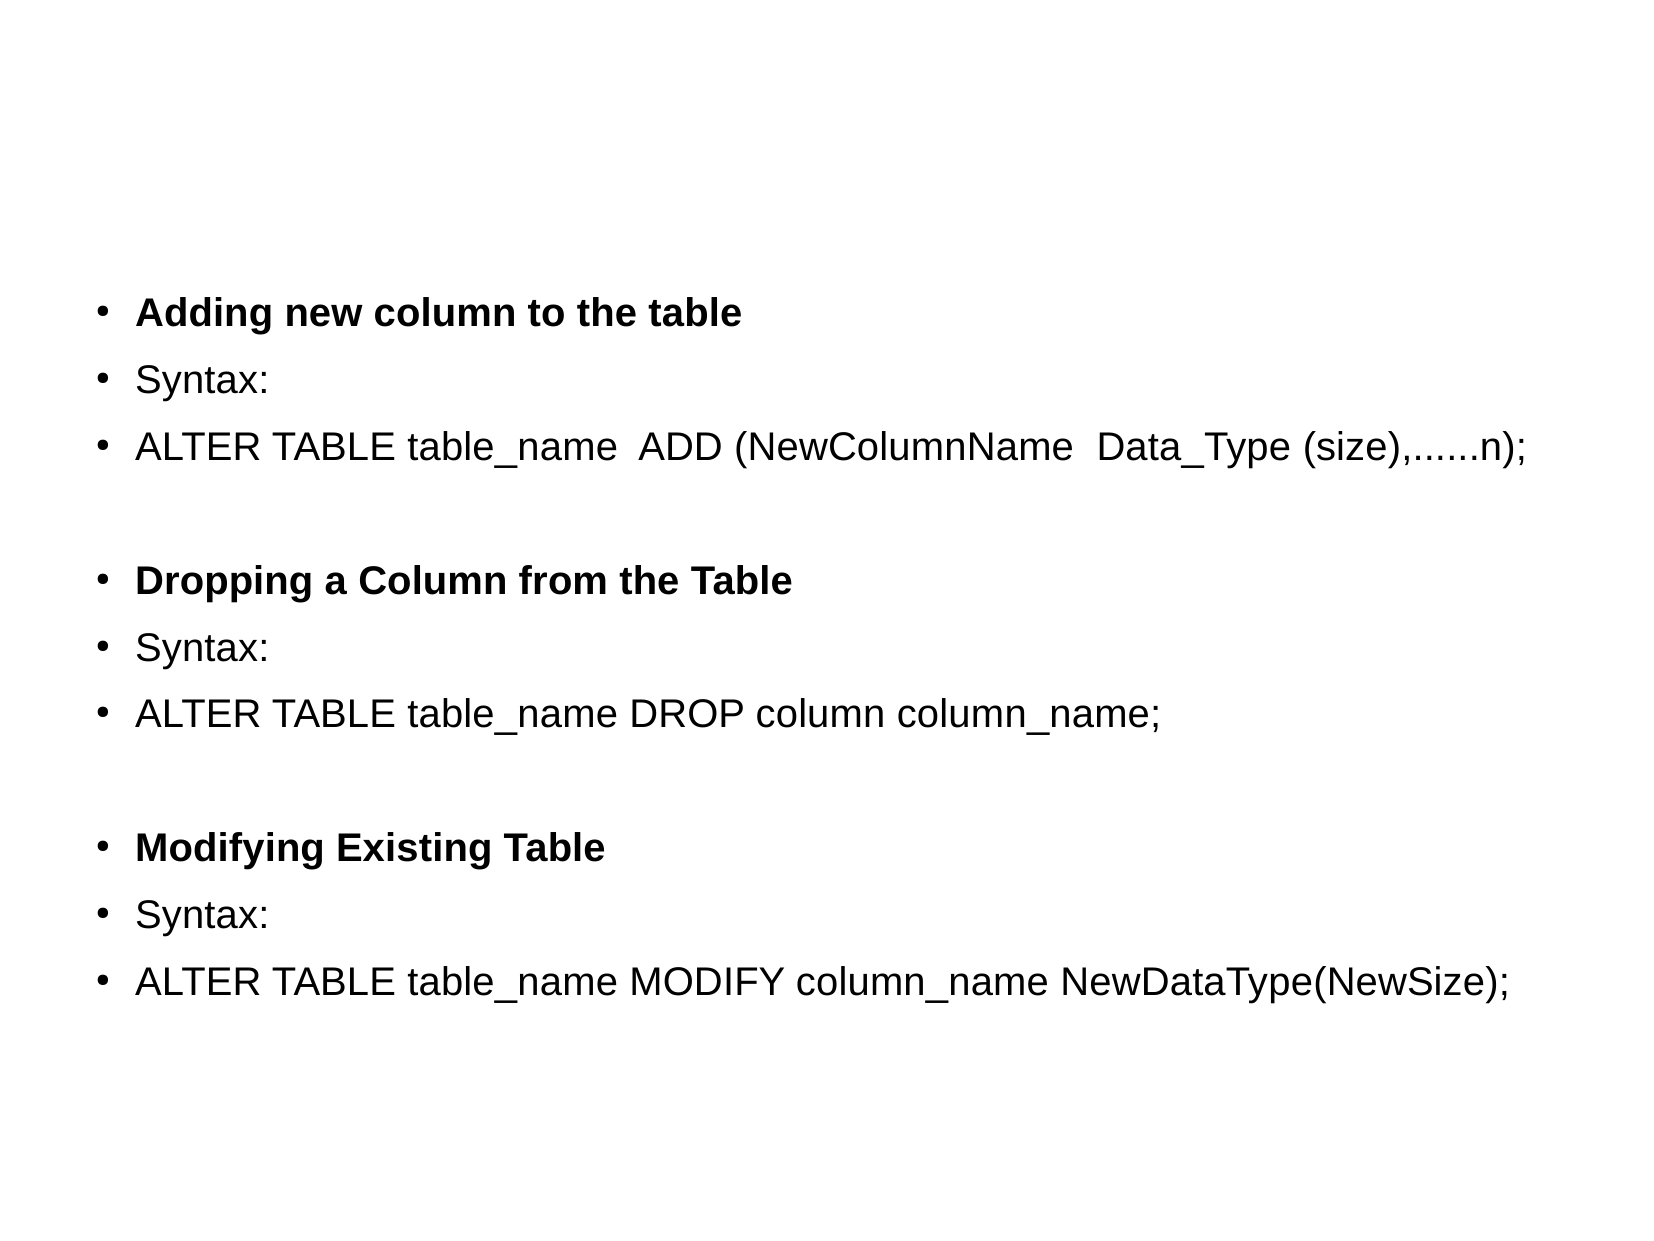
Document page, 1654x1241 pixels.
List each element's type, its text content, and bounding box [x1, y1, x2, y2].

list Adding new column to the table Syntax: ALTER TABLE table_name ADD (NewColumnName Data_Type (size),......n); Dropping a Column from the Table Syntax: ALTER TABLE table_name DROP column column_name; Modifying Existing Table Syntax: ALTER TABLE table_name MODIFY column_name NewDataType(NewSize); [82, 290, 1571, 1010]
